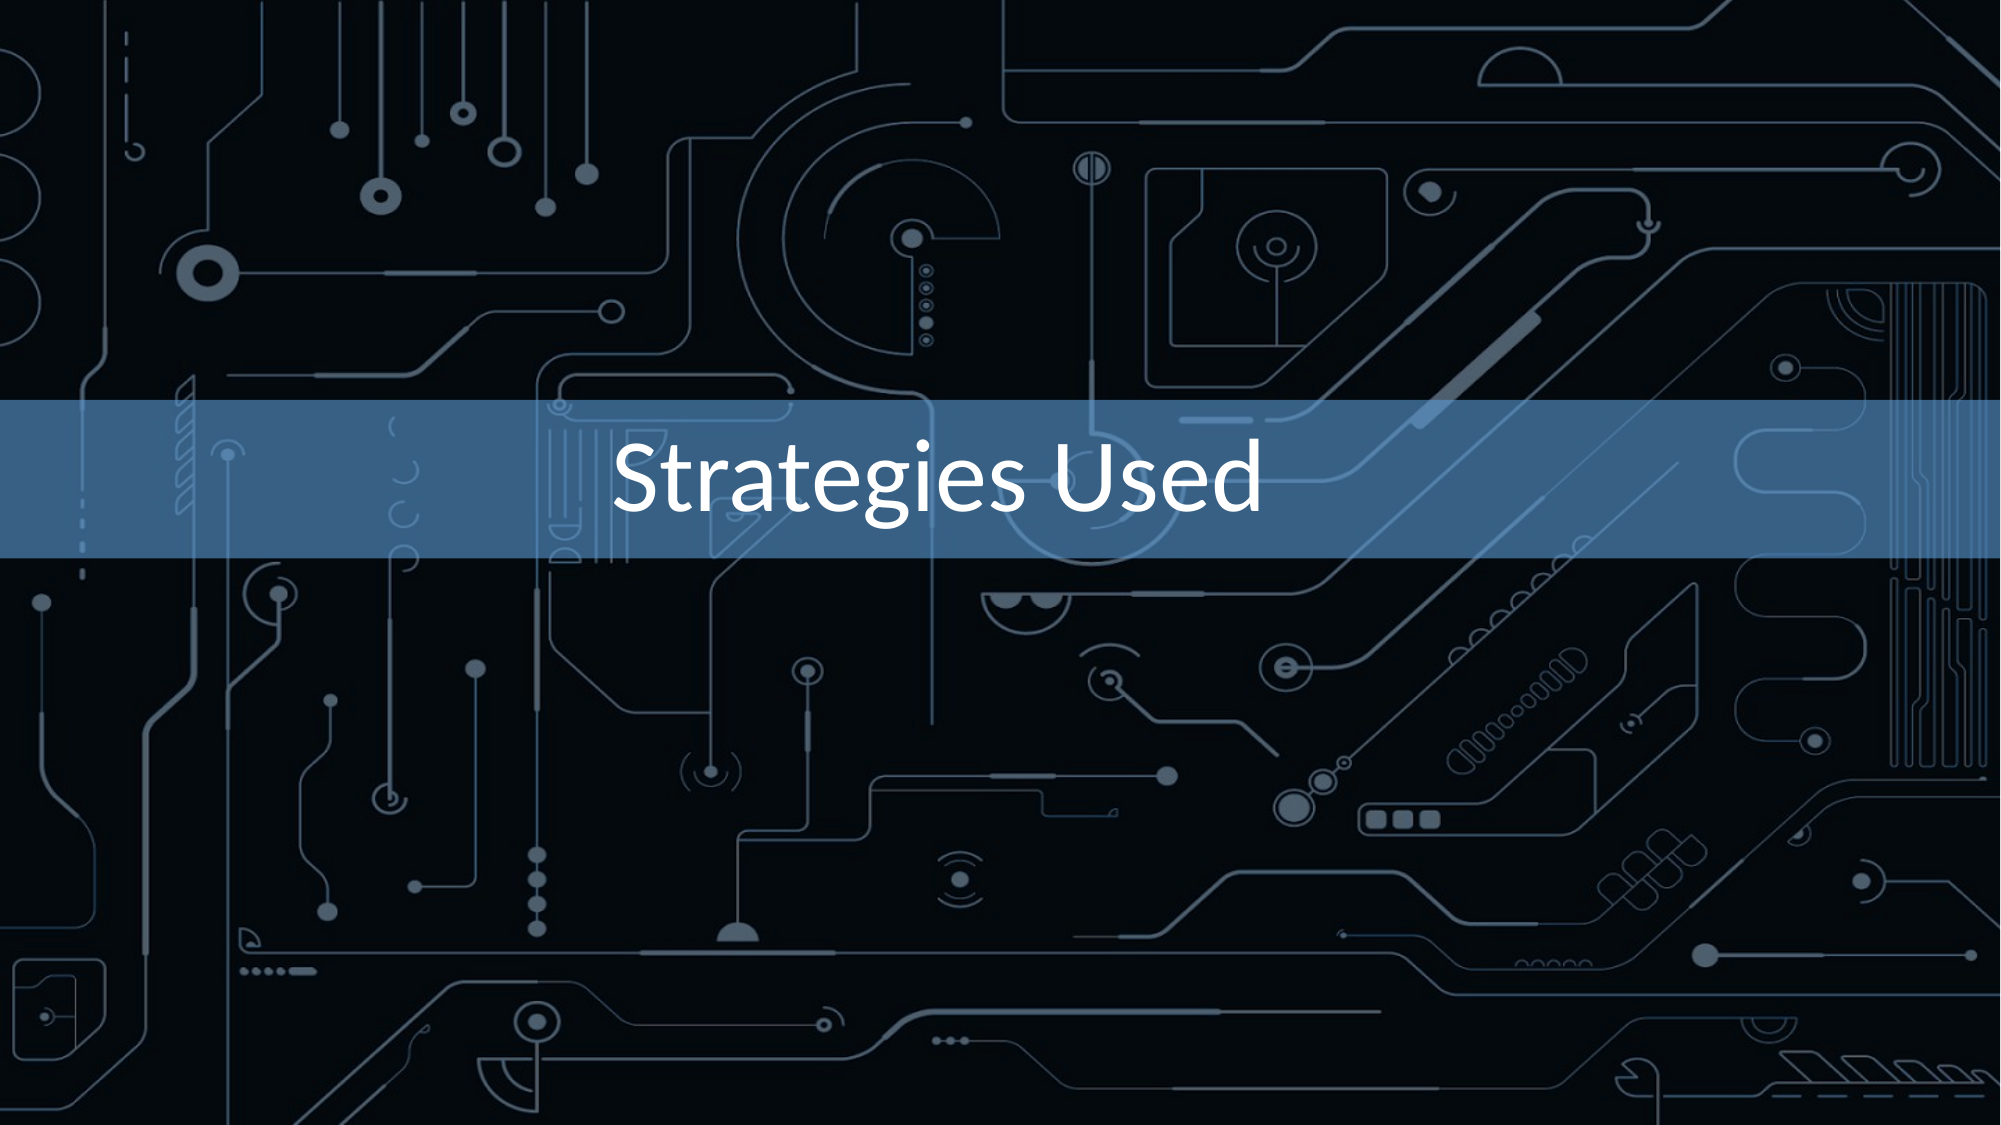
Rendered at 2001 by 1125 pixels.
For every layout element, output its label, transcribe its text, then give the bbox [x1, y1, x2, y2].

text_box [0, 0, 2000, 1125]
text_box Strategies Used [323, 399, 1555, 540]
